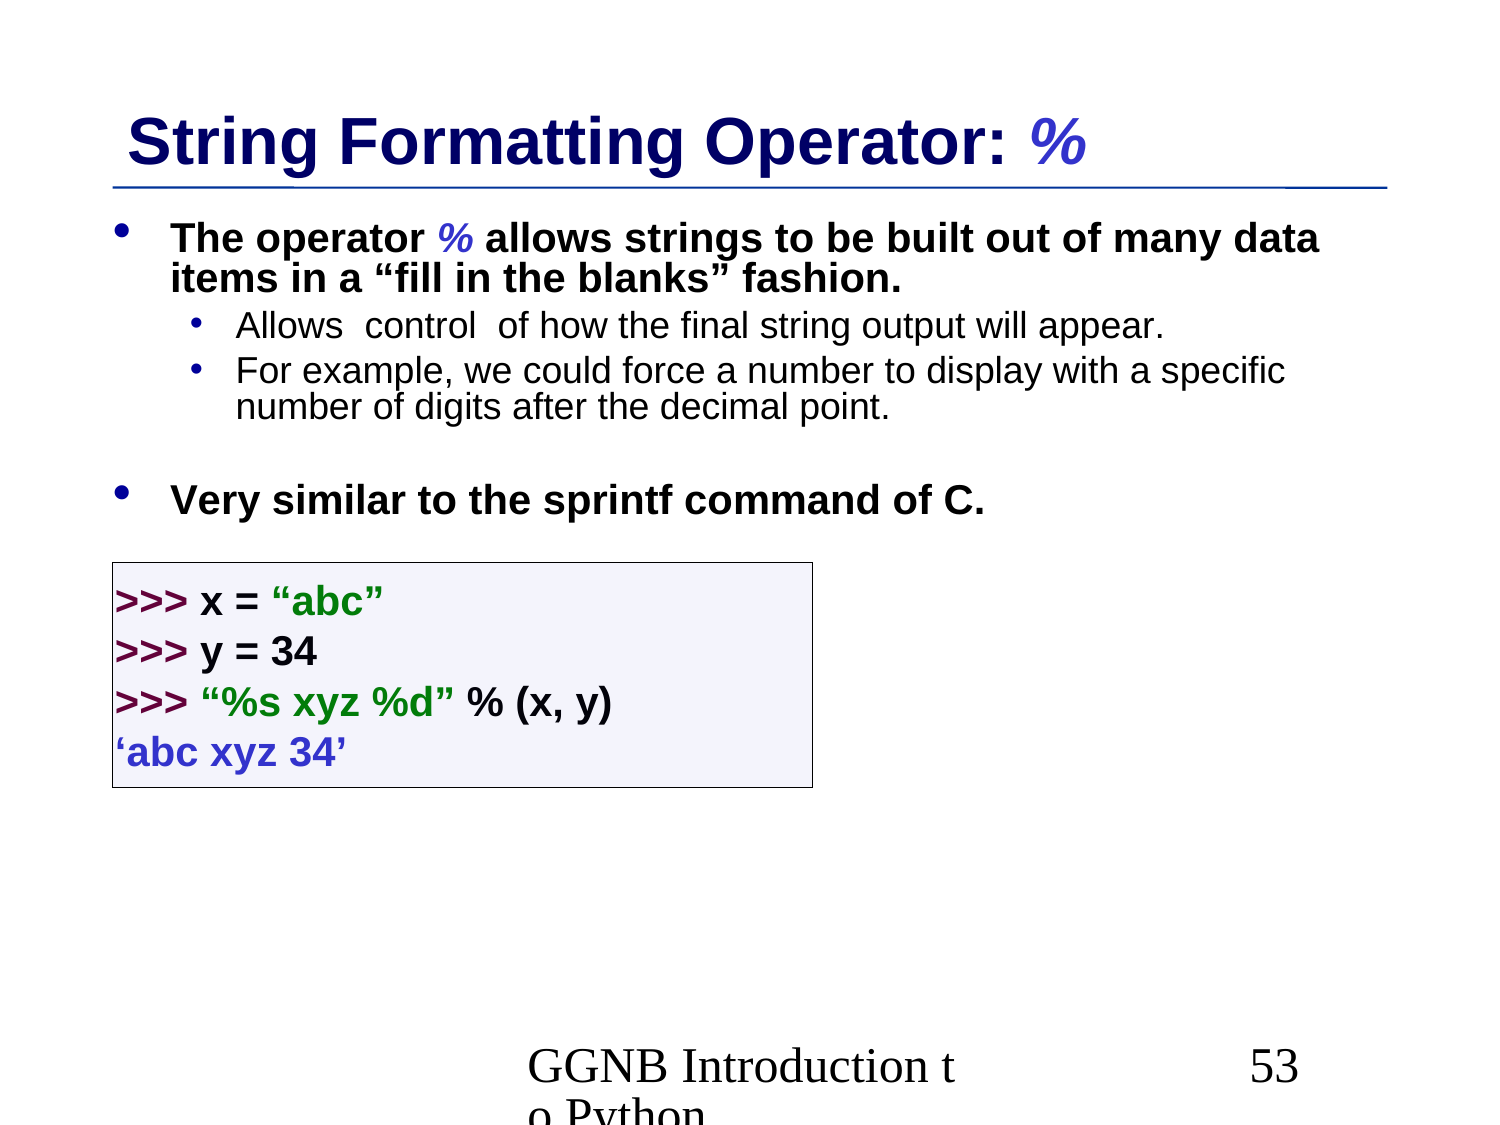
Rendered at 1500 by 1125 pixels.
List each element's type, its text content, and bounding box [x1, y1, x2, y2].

text_box [112, 562, 813, 788]
title String Formatting Operator: % [112, 89, 1388, 185]
list The operator % allows strings to be built out of many data items in a “fill in the blanks” fashion. Allows control of how the final string output will appear. For example, we could force a number to display with a specific number of digits after the decimal point. Very similar to the sprintf command of C. >>> x = “abc” >>> y = 34 >>> “%s xyz %d” % (x, y) ‘abc xyz 34’ [99, 212, 1375, 1038]
